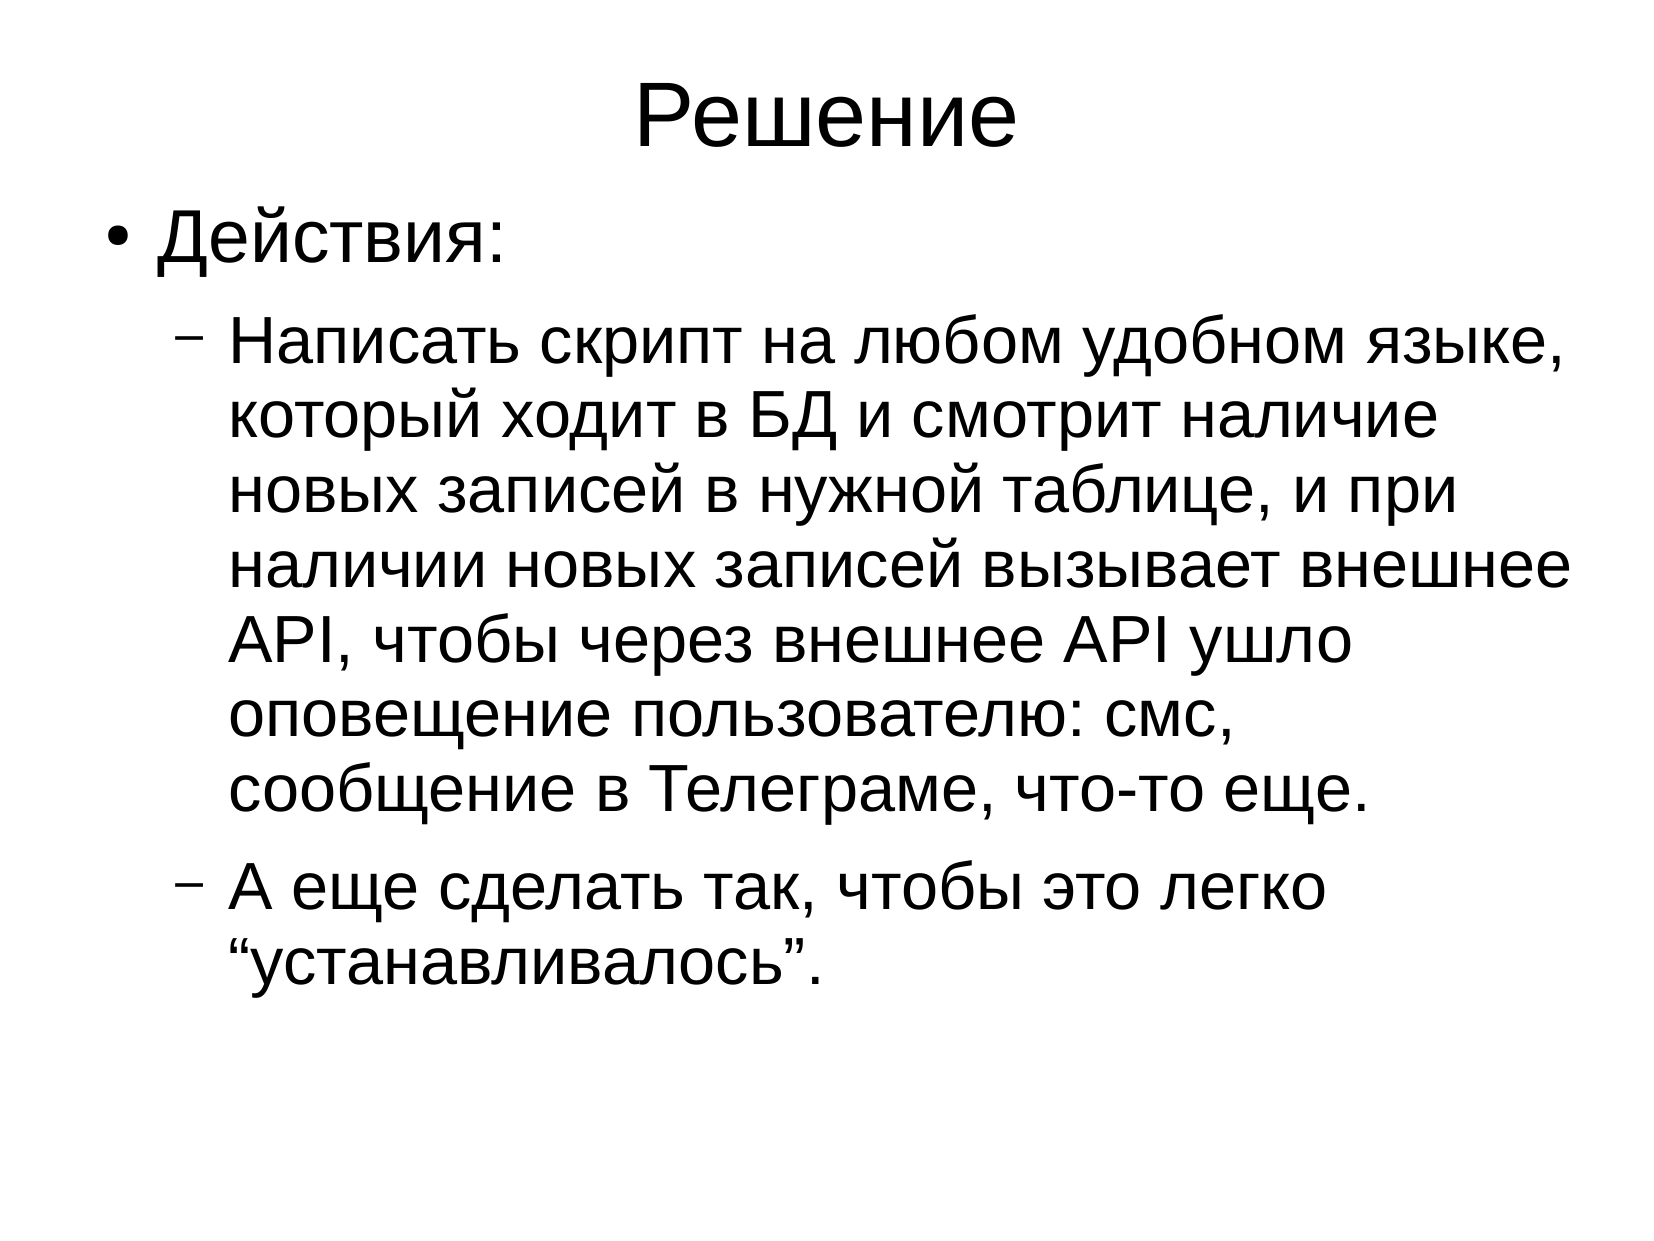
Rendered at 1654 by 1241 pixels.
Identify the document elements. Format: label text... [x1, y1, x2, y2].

list Действия: Написать скрипт на любом удобном языке, который ходит в БД и смотрит наличие новых записей в нужной таблице, и при наличии новых записей вызывает внешнее API, чтобы через внешнее API ушло оповещение пользователю: смс, сообщение в Телеграме, что-то еще. А еще сделать так, чтобы это легко “устанавливалось”. [86, 195, 1576, 1126]
title Решение [82, 49, 1571, 181]
